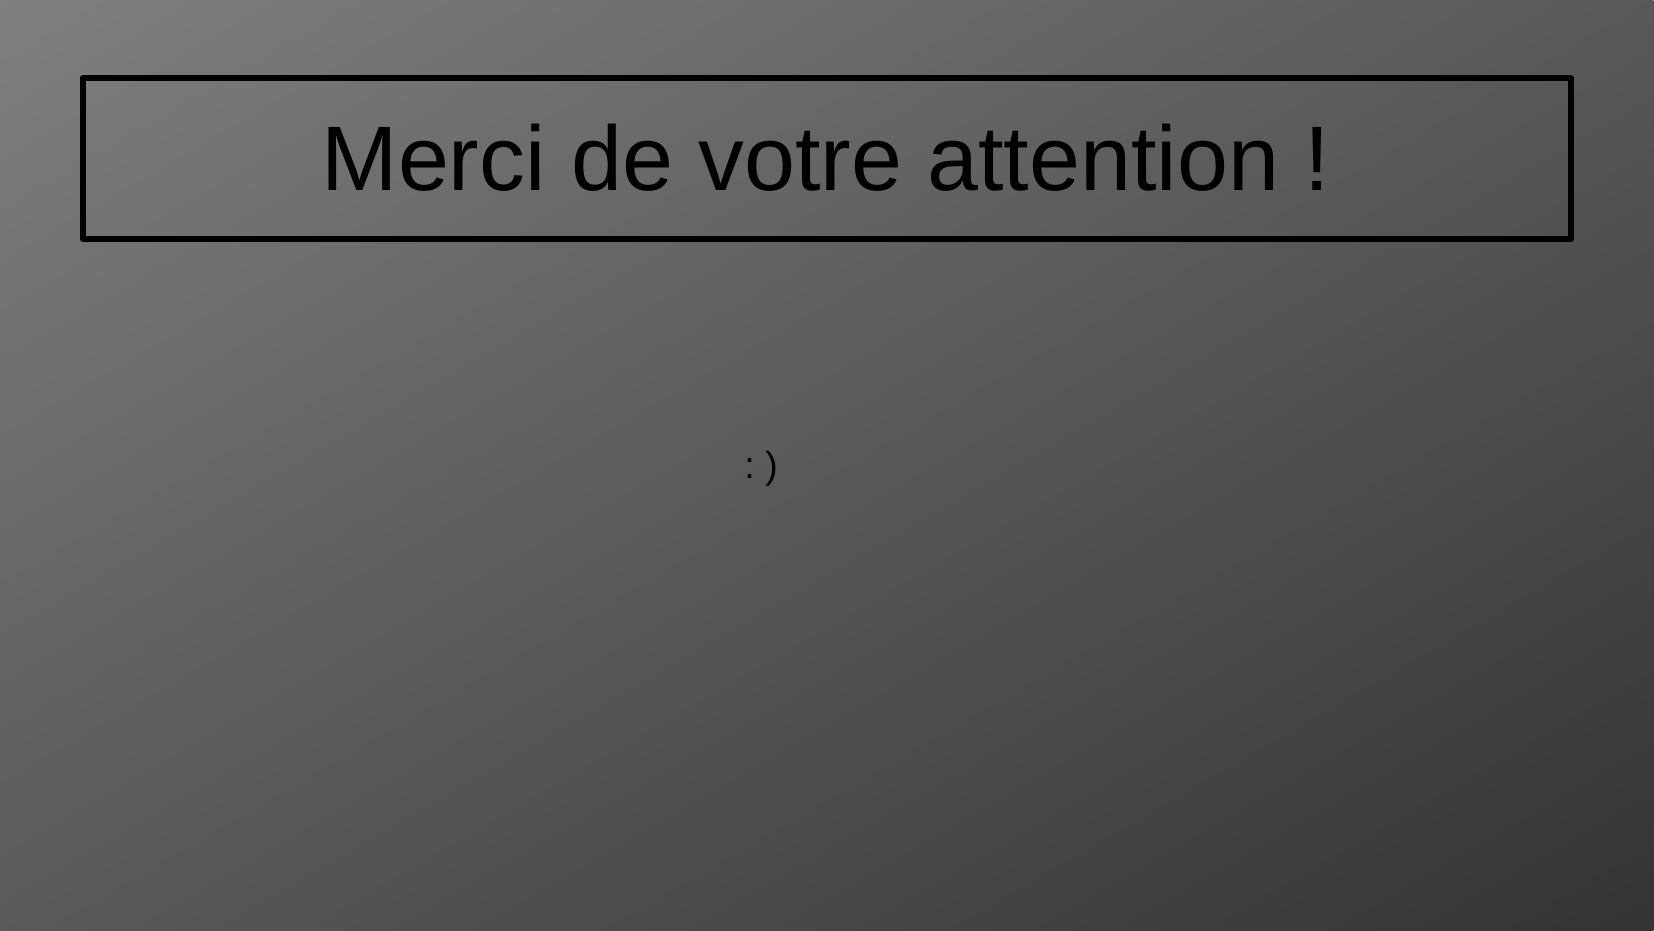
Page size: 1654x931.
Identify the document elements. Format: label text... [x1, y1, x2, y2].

text_box : ) [708, 415, 945, 515]
title Merci de votre attention ! [82, 78, 1571, 240]
